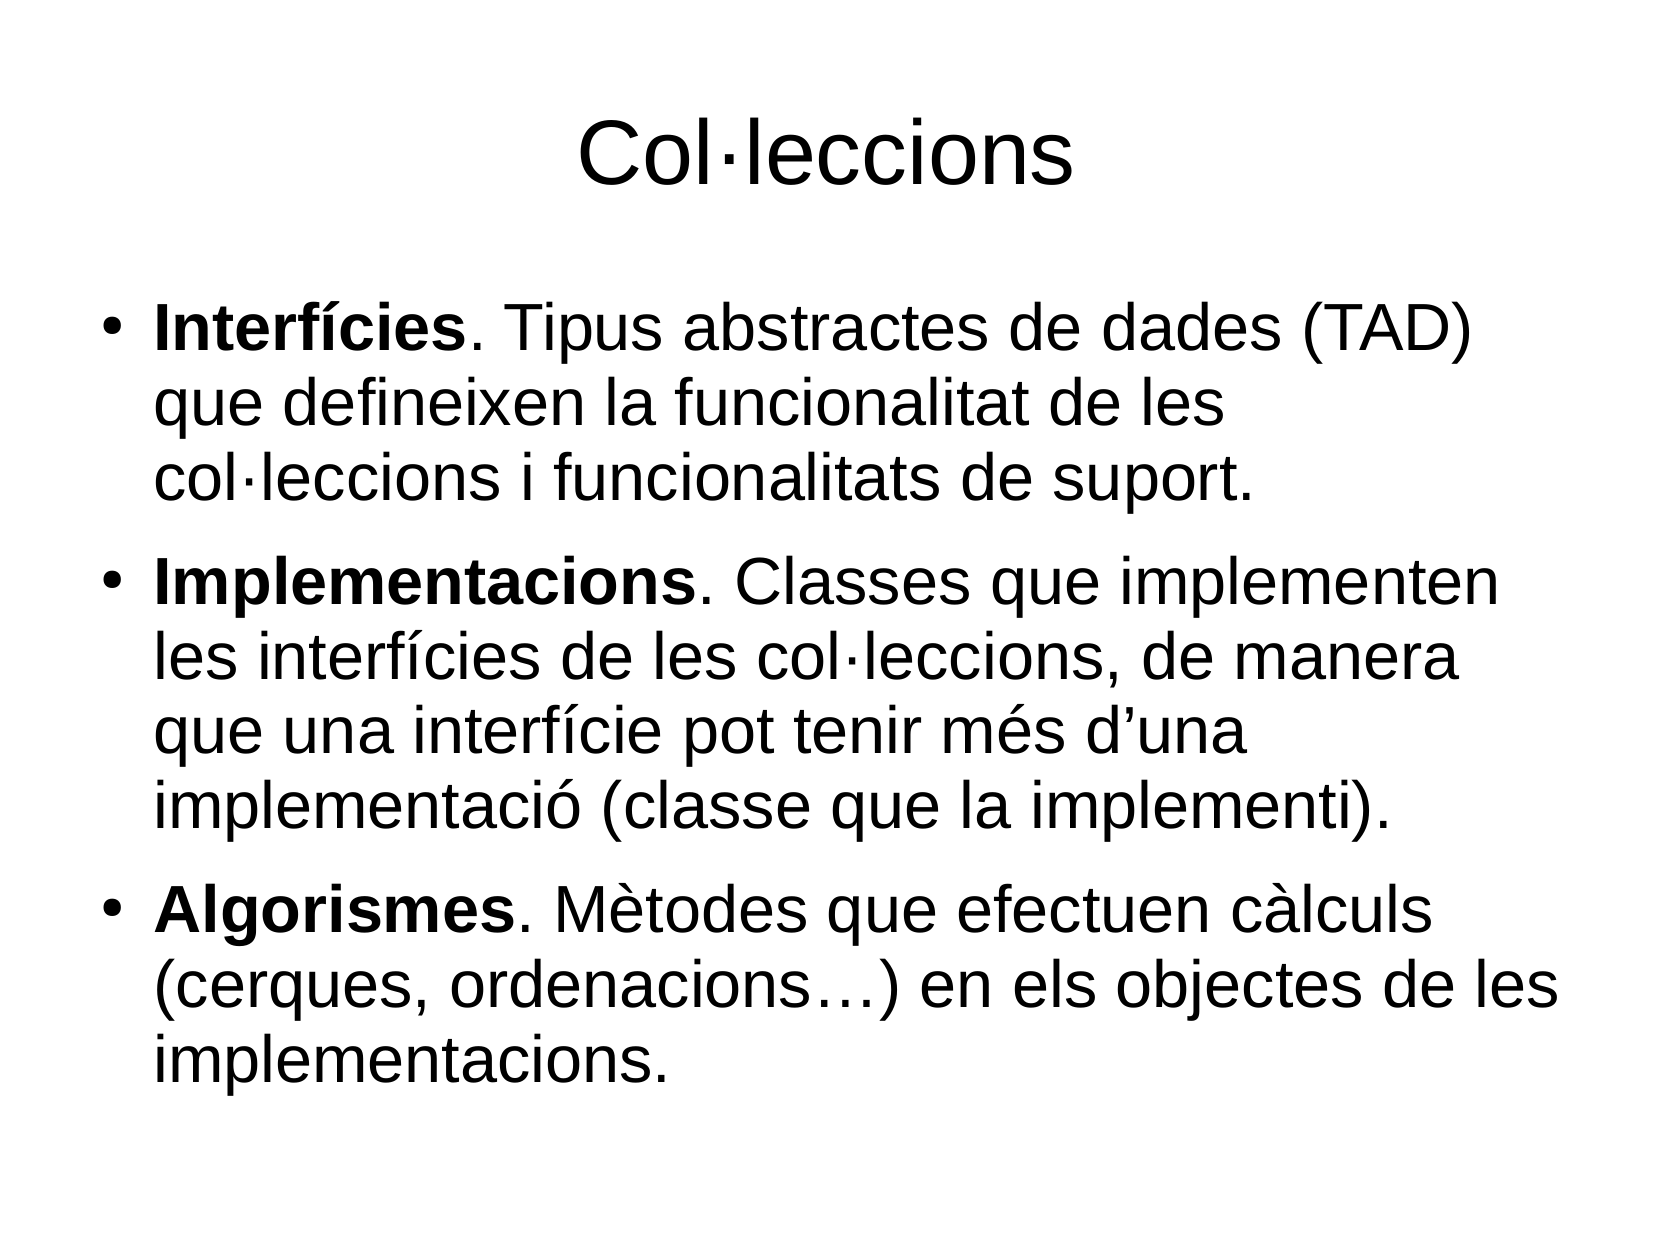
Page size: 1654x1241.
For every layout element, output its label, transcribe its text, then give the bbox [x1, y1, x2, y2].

title Col·leccions [82, 49, 1571, 257]
list Interfícies. Tipus abstractes de dades (TAD) que defineixen la funcionalitat de les col·leccions i funcionalitats de suport. Implementacions. Classes que implementen les interfícies de les col·leccions, de manera que una interfície pot tenir més d’una implementació (classe que la implementi). Algorismes. Mètodes que efectuen càlculs (cerques, ordenacions…) en els objectes de les implementacions. [82, 290, 1571, 1109]
